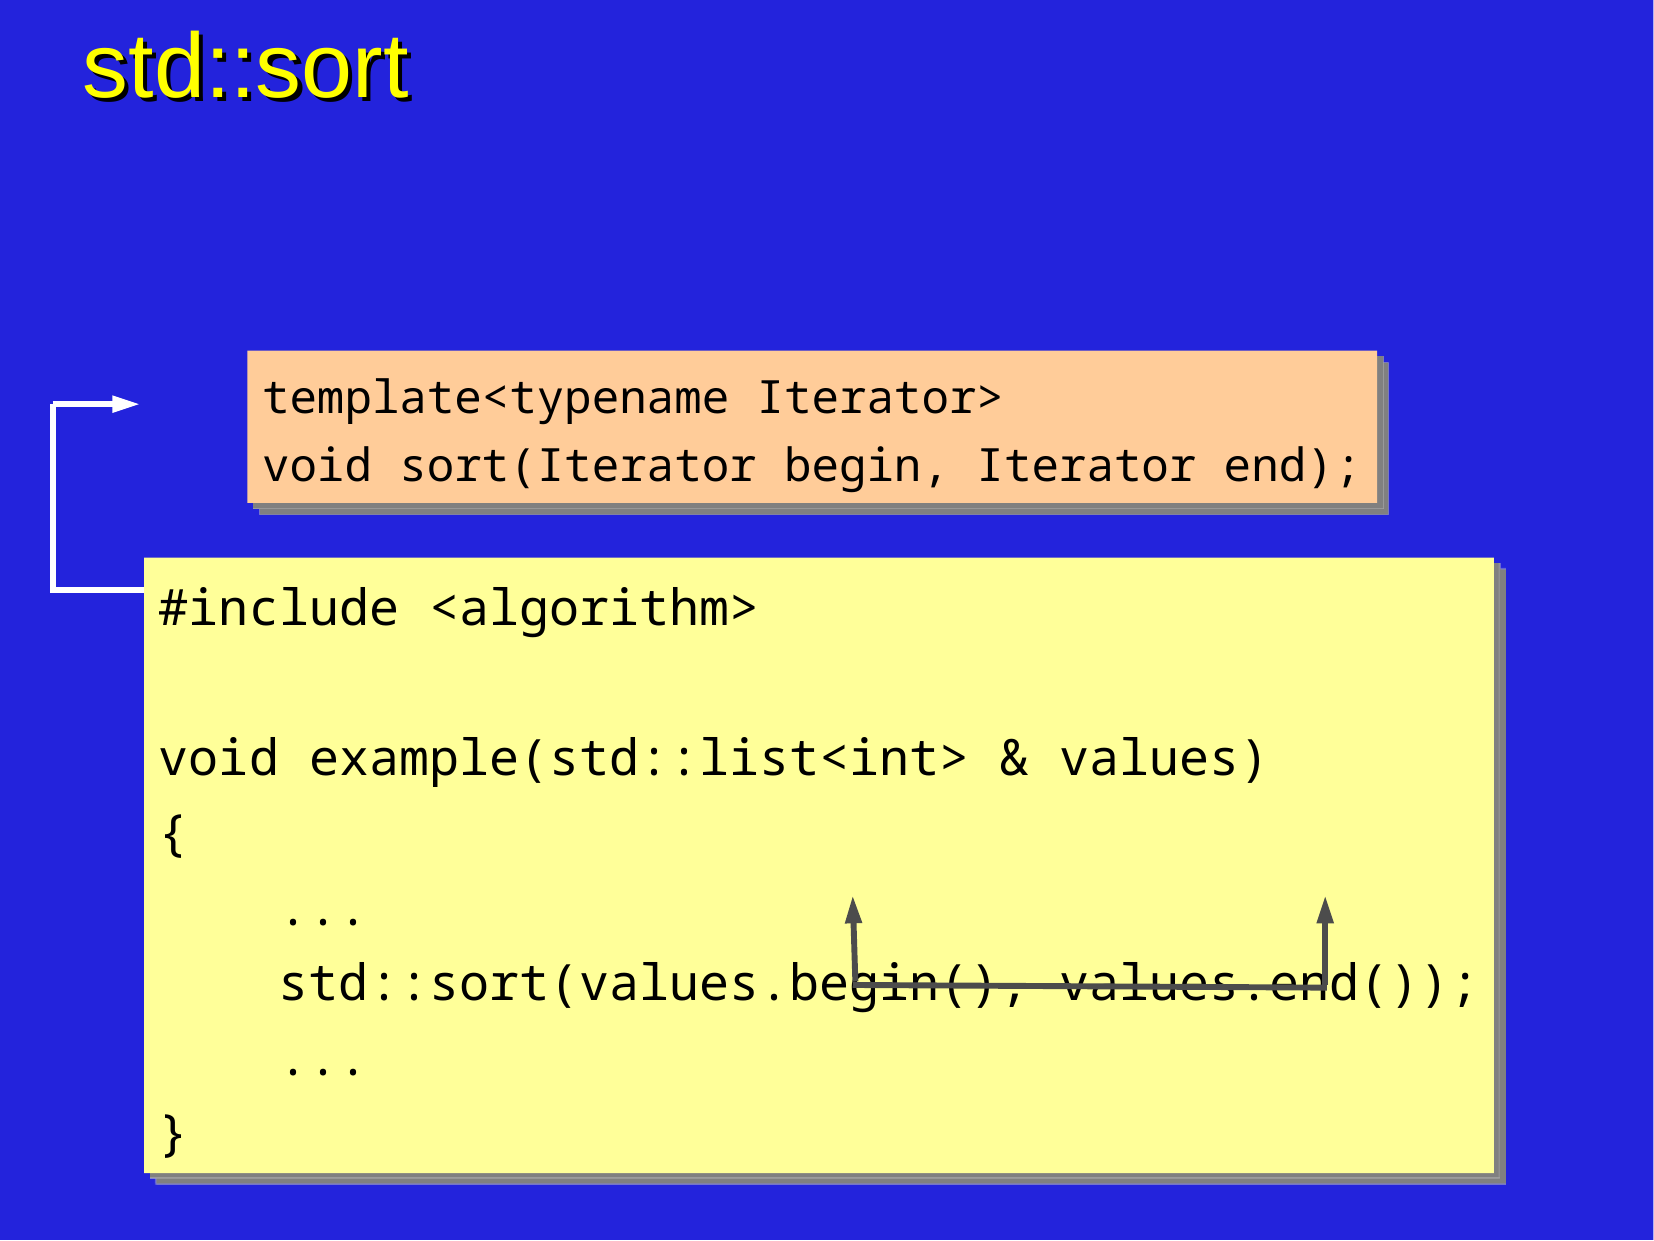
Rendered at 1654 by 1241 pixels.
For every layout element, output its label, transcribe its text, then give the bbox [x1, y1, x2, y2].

text_box #include <algorithm> void example(std::list<int> & values) { ... std::sort(values.begin(), values.end()); ... } [144, 557, 1494, 1174]
text_box template<typename Iterator> void sort(Iterator begin, Iterator end); [247, 350, 1378, 503]
title std::sort [82, 2, 1571, 130]
